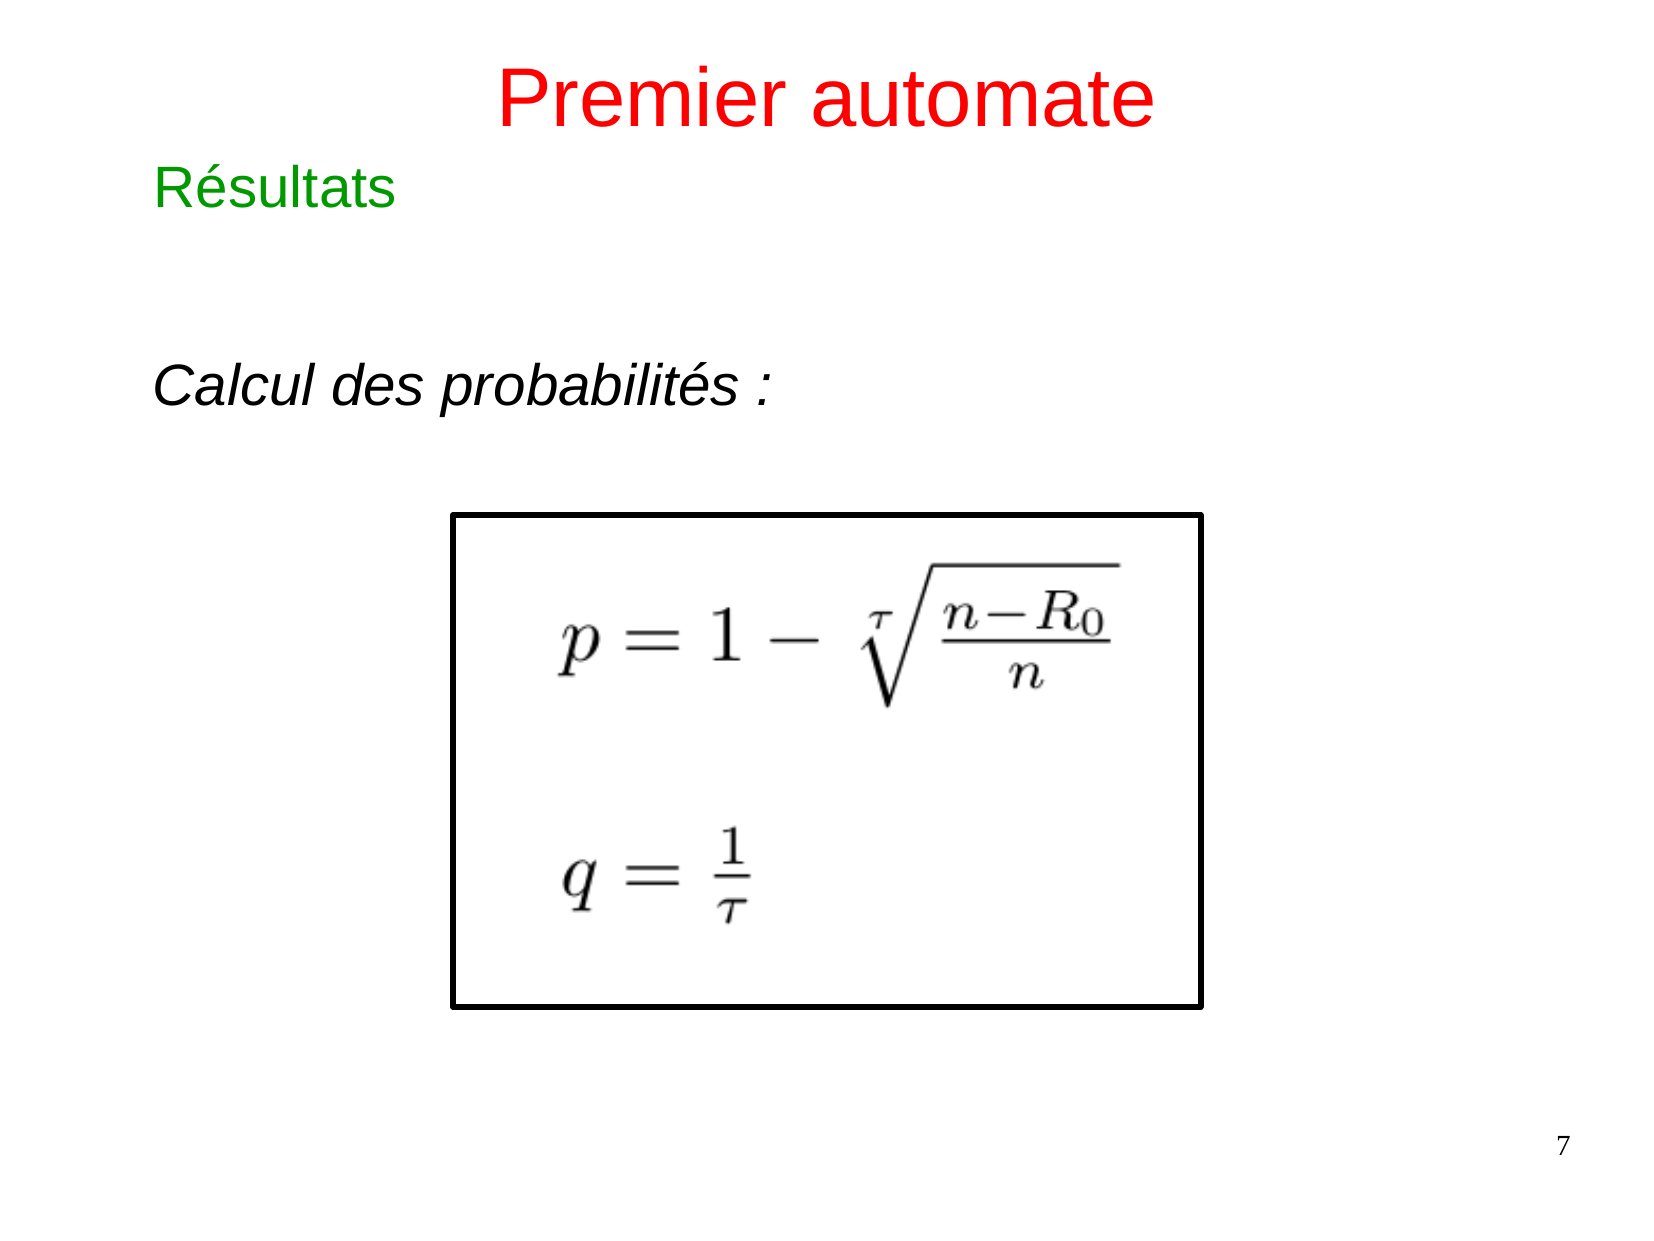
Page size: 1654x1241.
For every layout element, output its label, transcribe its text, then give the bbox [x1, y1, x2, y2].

text_box Calcul des probabilités : [138, 345, 789, 426]
list Résultats [82, 154, 1571, 875]
text_box [259, 342, 1205, 451]
picture [455, 517, 1198, 1004]
title Premier automate [82, 0, 1571, 154]
